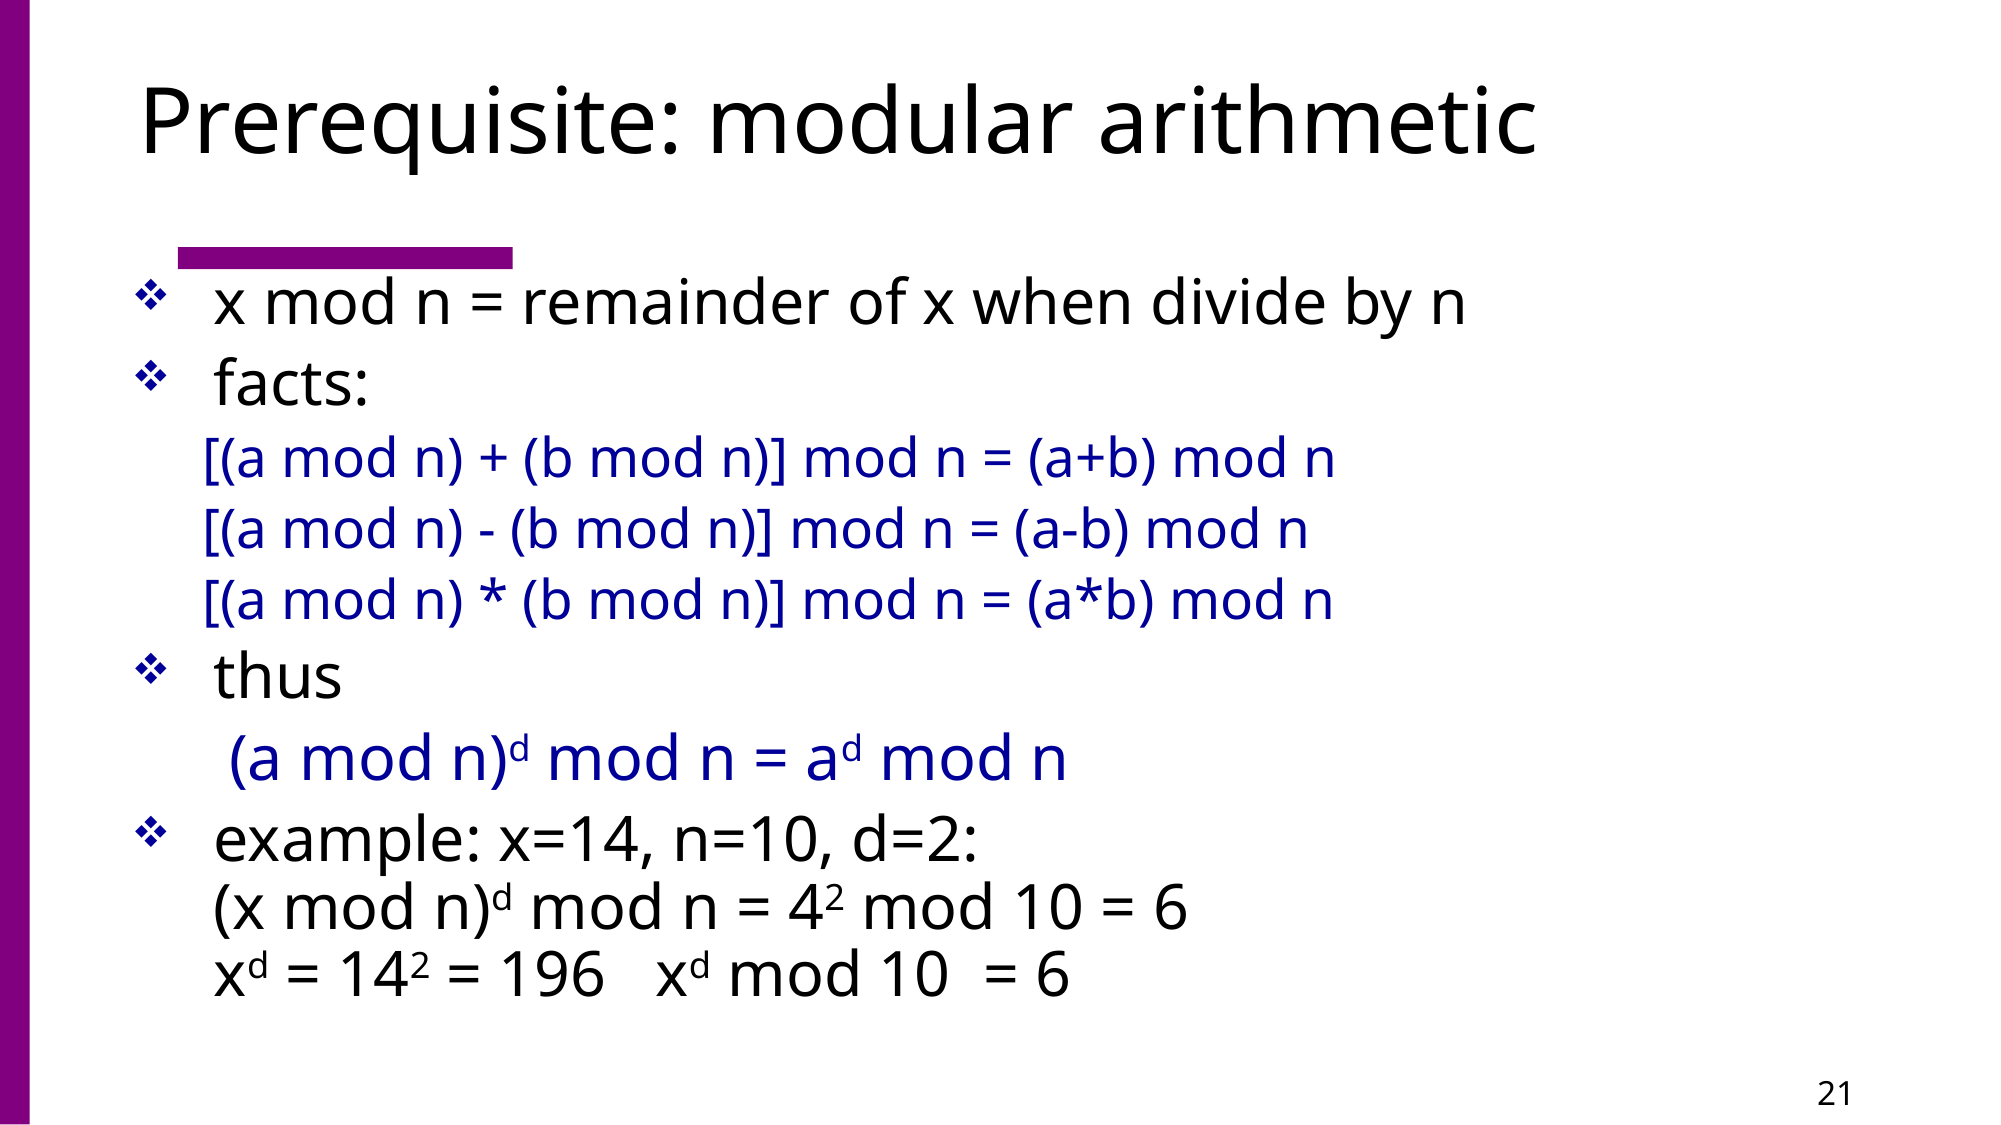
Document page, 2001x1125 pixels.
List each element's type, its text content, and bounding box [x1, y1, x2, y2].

title Prerequisite: modular arithmetic [88, 23, 1789, 211]
list x mod n = remainder of x when divide by n facts: [(a mod n) + (b mod n)] mod n = (a+b) mod n [(a mod n) - (b mod n)] mod n = (a-b) mod n [(a mod n) * (b mod n)] mod n = (a*b) mod n thus (a mod n)d mod n = ad mod n example: x=14, n=10, d=2: (x mod n)d mod n = 42 mod 10 = 6 xd = 142 = 196 xd mod 10 = 6 [116, 262, 1850, 1026]
